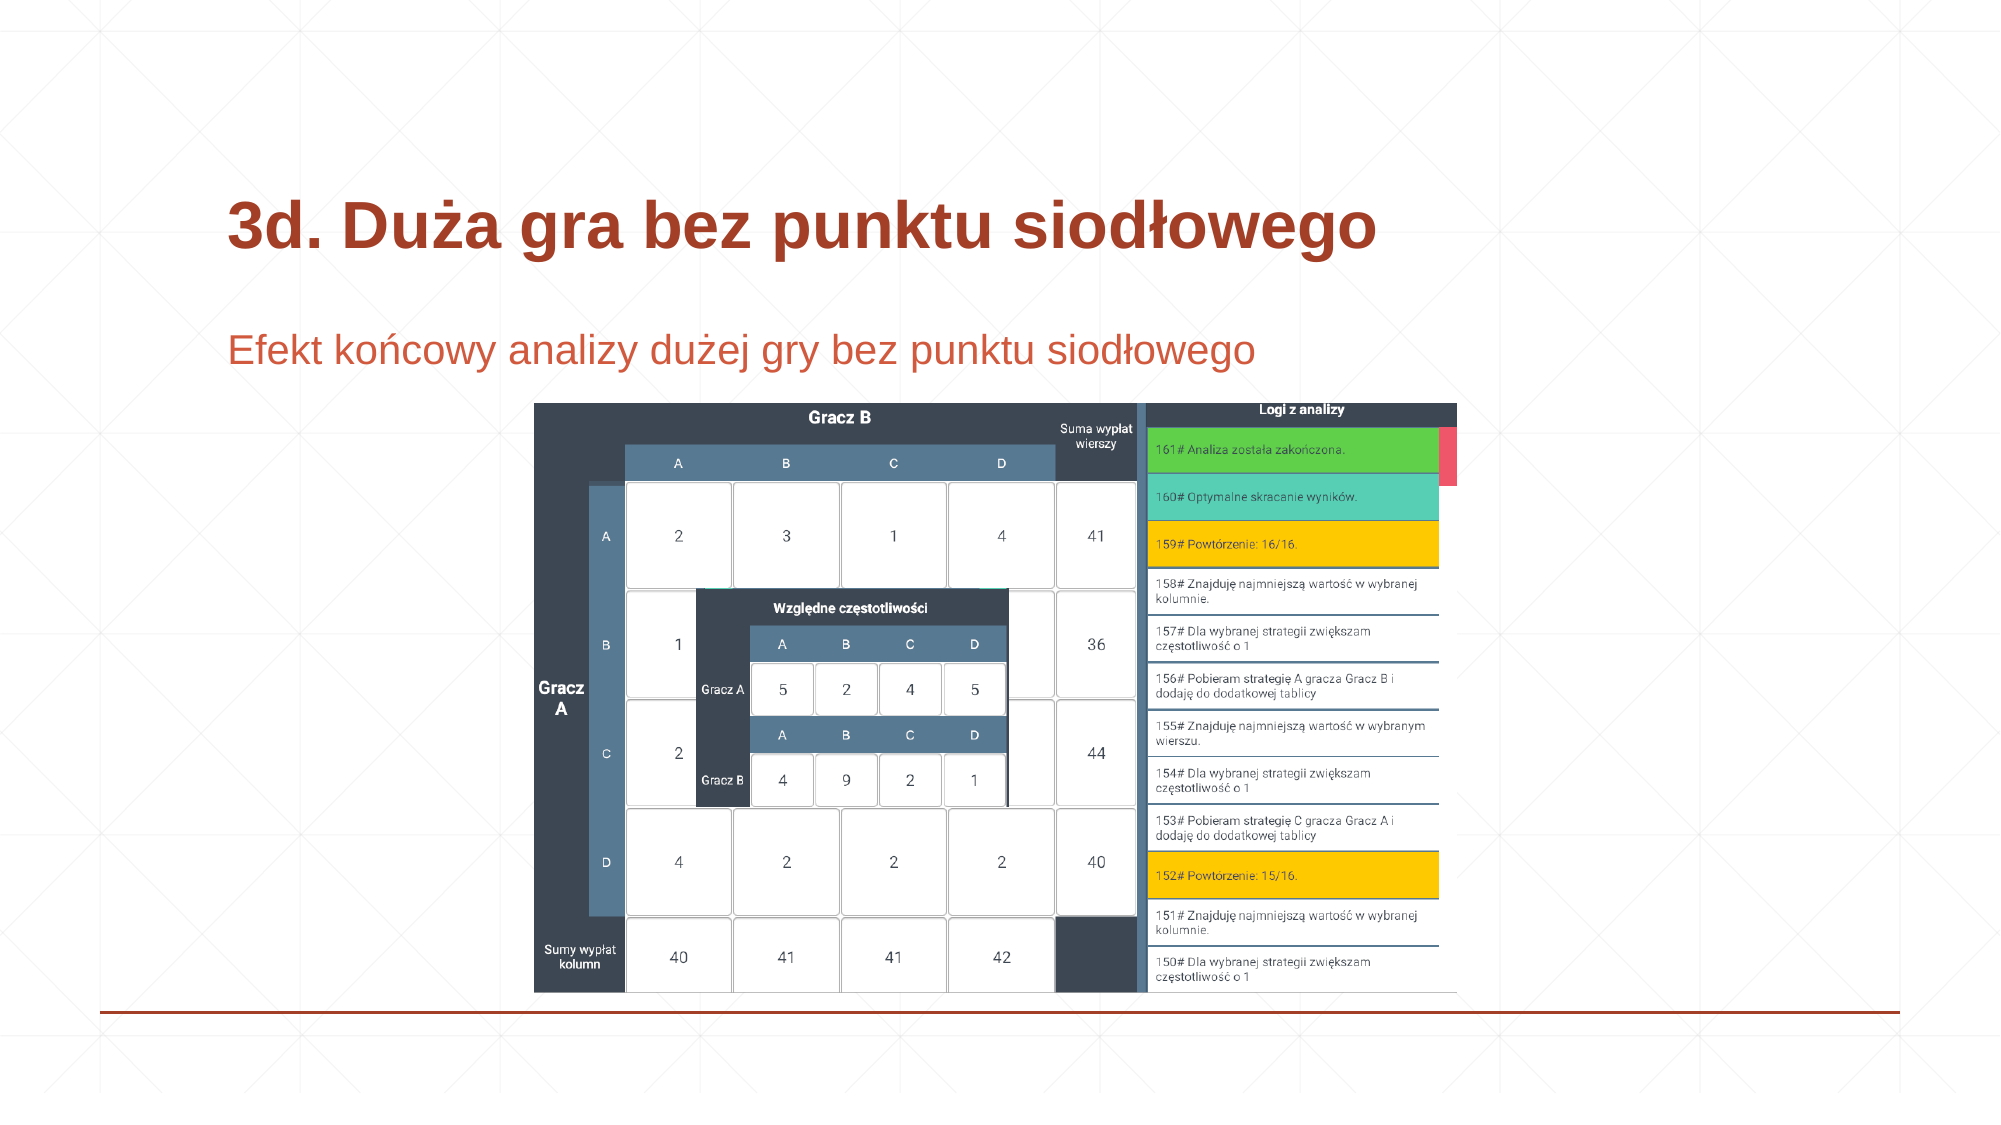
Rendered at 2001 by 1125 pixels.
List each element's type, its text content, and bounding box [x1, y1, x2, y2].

title 3d. Duża gra bez punktu siodłowego [212, 82, 1788, 271]
list Efekt końcowy analizy dużej gry bez punktu siodłowego [212, 298, 1788, 404]
picture [534, 403, 1466, 993]
